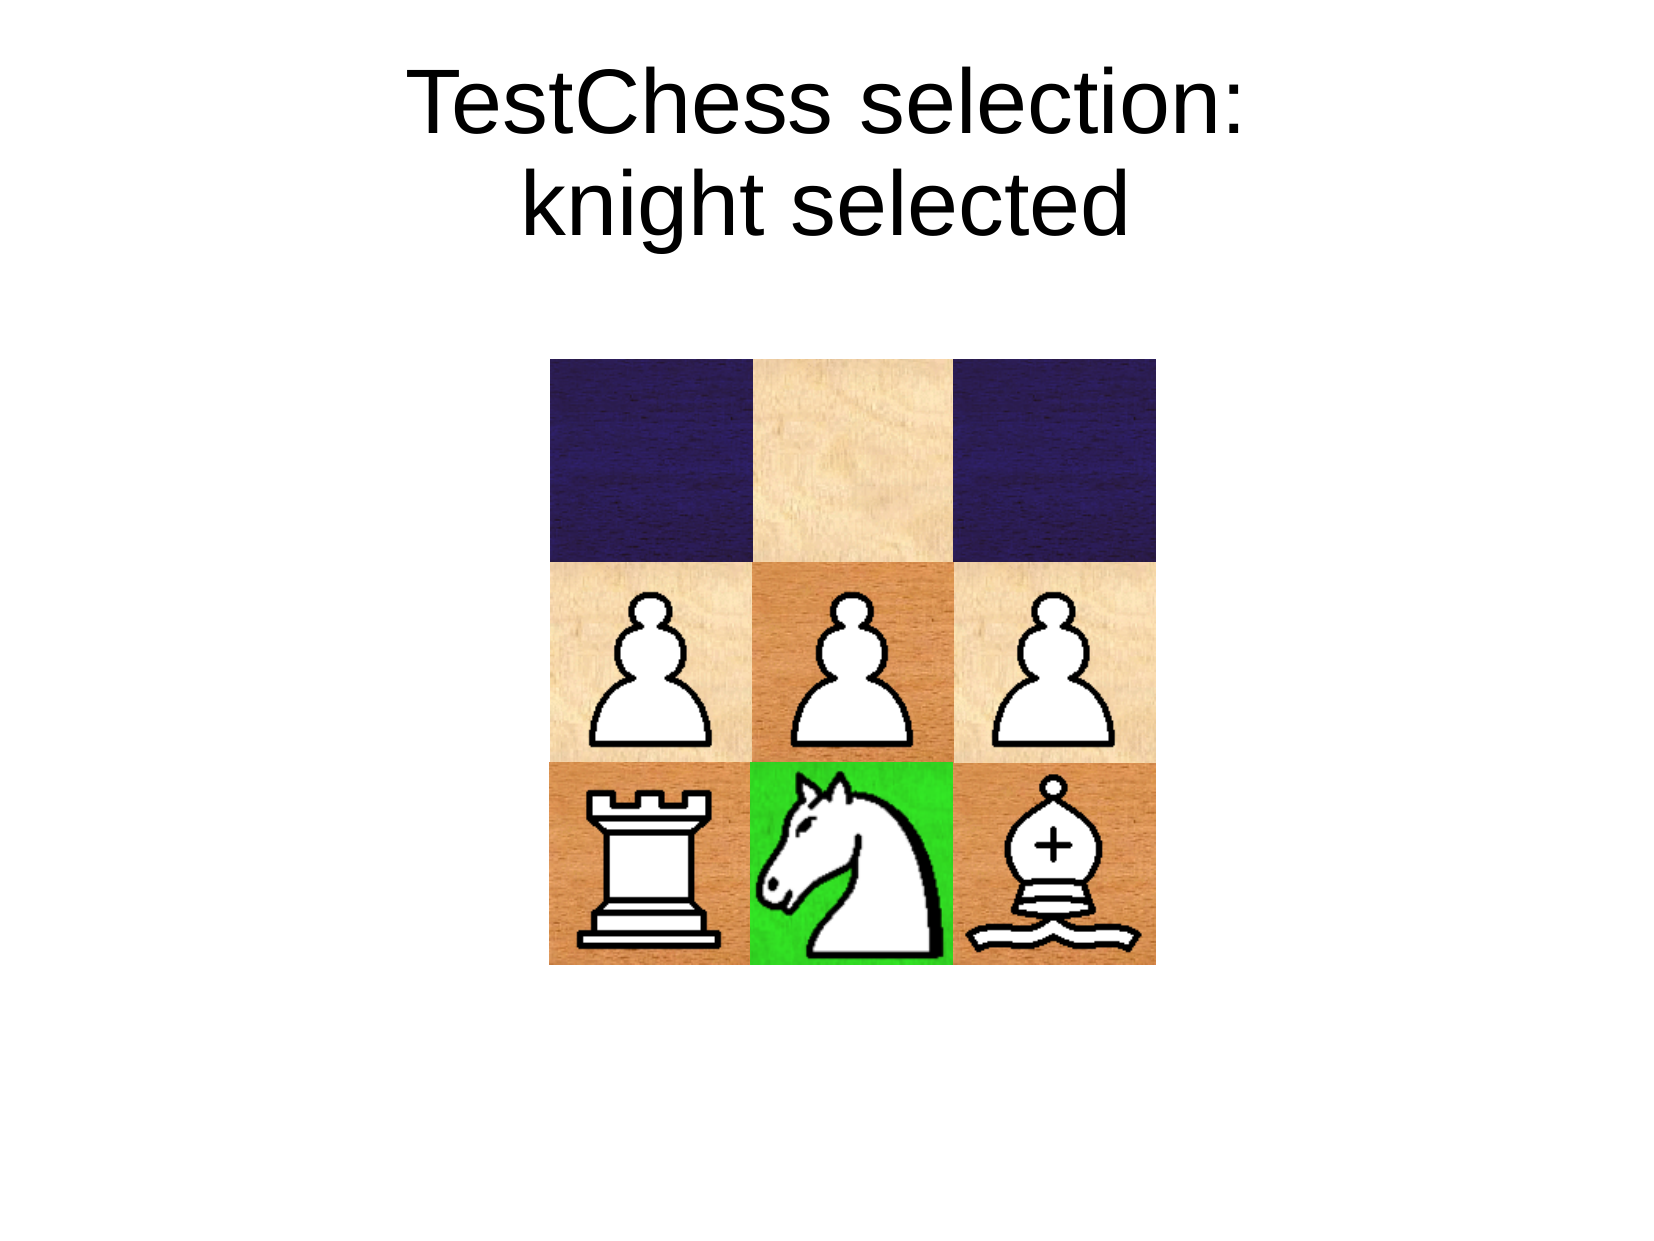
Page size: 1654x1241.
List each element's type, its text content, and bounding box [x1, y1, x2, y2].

title TestChess selection: knight selected [82, 49, 1571, 257]
picture [549, 359, 1156, 965]
